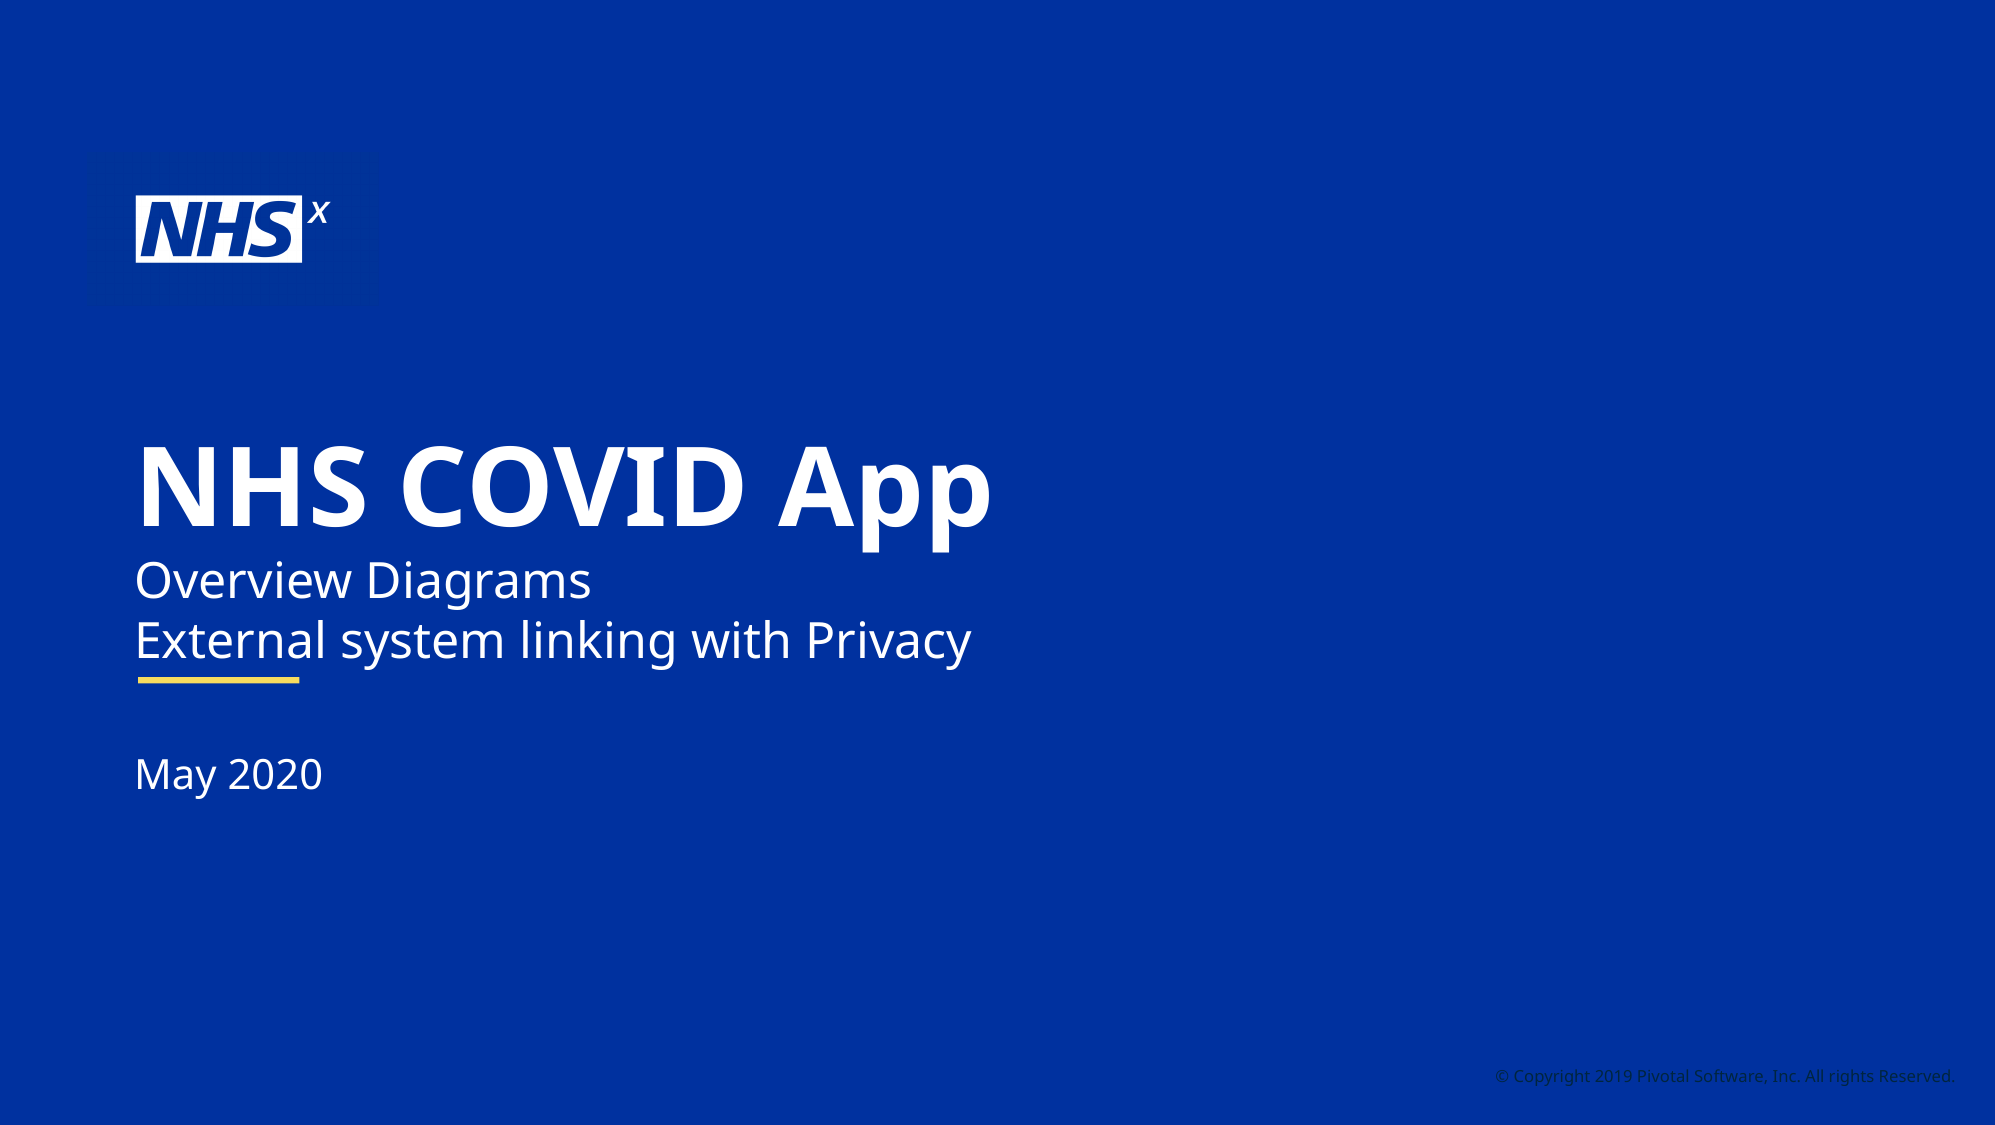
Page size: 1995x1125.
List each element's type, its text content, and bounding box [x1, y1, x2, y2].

title NHS COVID App Overview Diagrams External system linking with Privacy [114, 379, 1458, 689]
picture [87, 152, 379, 306]
subtitle May 2020 [114, 723, 1025, 1032]
